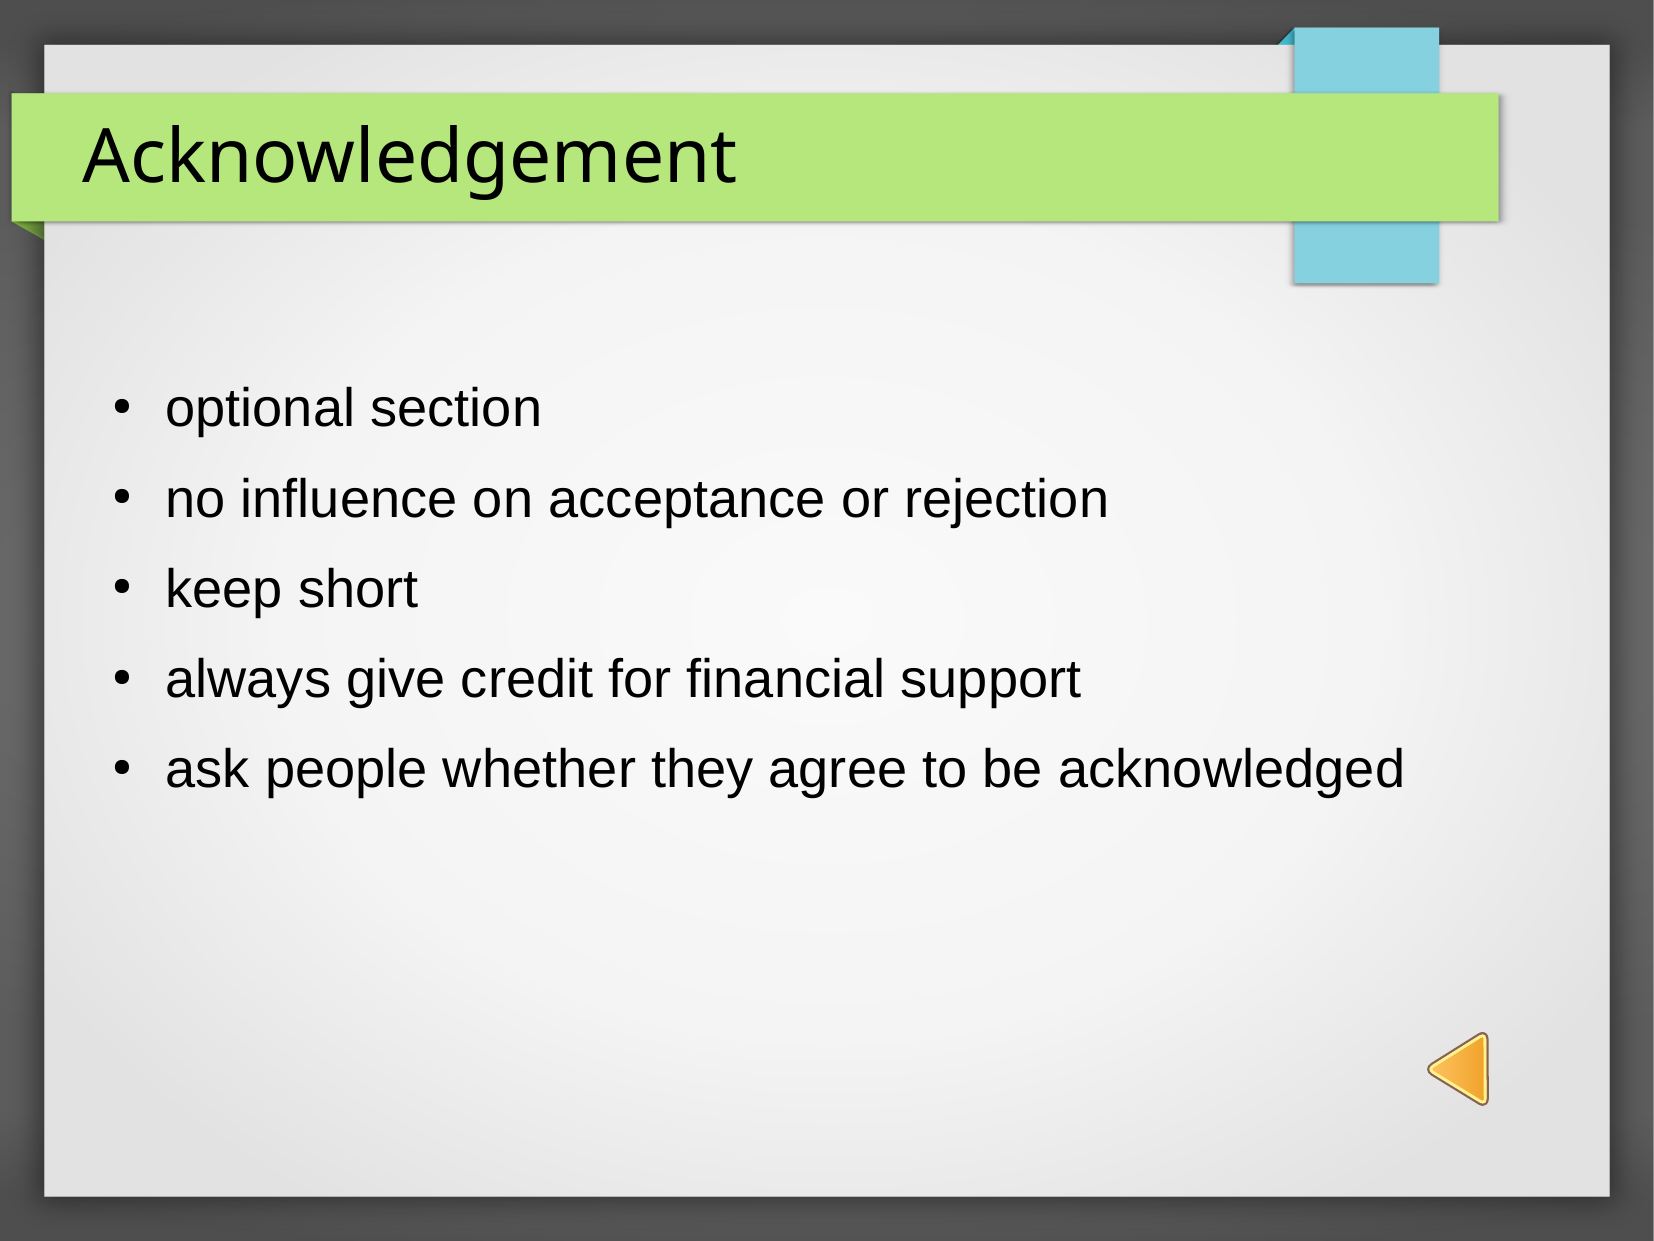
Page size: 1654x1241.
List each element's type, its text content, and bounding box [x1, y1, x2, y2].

title Acknowledgement [82, 94, 1264, 213]
picture [0, 0, 1654, 1241]
list optional section no influence on acceptance or rejection keep short always give credit for financial support ask people whether they agree to be acknowledged [94, 377, 1583, 1098]
